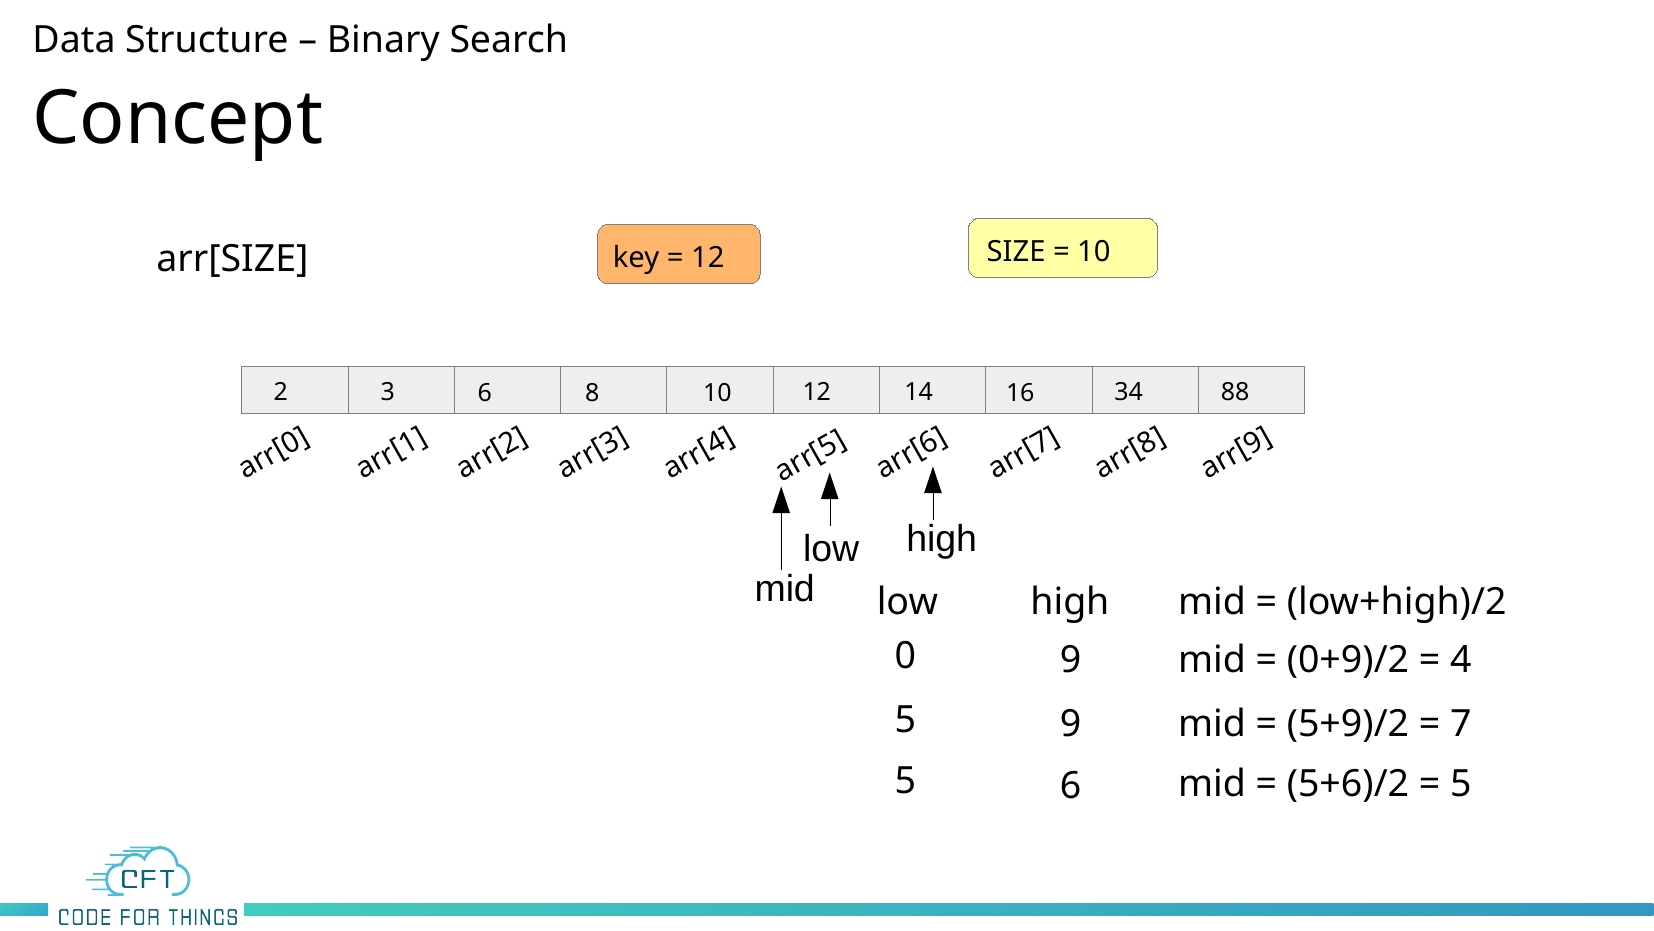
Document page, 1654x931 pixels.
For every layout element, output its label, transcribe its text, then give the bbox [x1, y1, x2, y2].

text_box 0 [879, 620, 934, 680]
picture [59, 846, 237, 925]
title Data Structure – Binary Search Concept [32, 12, 1184, 166]
text_box low [862, 566, 957, 626]
text_box arr[8] [1072, 389, 1207, 505]
text_box 14 [889, 366, 971, 418]
text_box 5 [879, 685, 934, 744]
text_box 9 [1045, 689, 1099, 748]
text_box arr[7] [964, 412, 1104, 505]
text_box arr[SIZE] [141, 224, 355, 291]
text_box SIZE = 10 [971, 222, 1152, 272]
text_box [329, 366, 403, 414]
text_box arr[6] [857, 404, 992, 505]
text_box 6 [1045, 750, 1099, 810]
text_box key = 12 [590, 229, 768, 284]
text_box mid [739, 560, 830, 650]
text_box 2 [258, 366, 329, 411]
text_box [1181, 366, 1206, 414]
text_box mid = (0+9)/2 = 4 [1163, 625, 1654, 686]
text_box [870, 366, 889, 414]
text_box [599, 224, 759, 229]
text_box arr[4] [641, 412, 780, 505]
text_box [968, 218, 1158, 278]
text_box high [891, 510, 992, 567]
text_box low [788, 519, 875, 577]
text_box [241, 366, 285, 414]
text_box arr[0] [212, 397, 353, 505]
text_box 5 [879, 746, 934, 805]
text_box arr[1] [330, 389, 467, 505]
text_box 10 [688, 367, 774, 412]
text_box mid = (low+high)/2 [1163, 566, 1563, 625]
text_box [1088, 366, 1099, 414]
text_box 34 [1099, 366, 1181, 418]
text_box [971, 366, 991, 414]
text_box [436, 366, 828, 414]
text_box 88 [1206, 366, 1288, 418]
text_box 8 [570, 367, 652, 412]
text_box 16 [991, 366, 1088, 418]
text_box mid = (5+6)/2 = 5 [1163, 749, 1583, 810]
text_box [1288, 366, 1305, 414]
text_box arr[3] [531, 404, 673, 505]
text_box mid = (5+9)/2 = 7 [1163, 689, 1654, 750]
text_box 3 [365, 366, 436, 411]
text_box arr[2] [430, 393, 567, 505]
text_box 9 [1045, 625, 1099, 684]
text_box arr[5] [750, 407, 891, 503]
text_box 12 [787, 366, 870, 411]
text_box arr[9] [1175, 390, 1317, 505]
text_box high [1015, 566, 1128, 626]
text_box 6 [462, 367, 545, 412]
